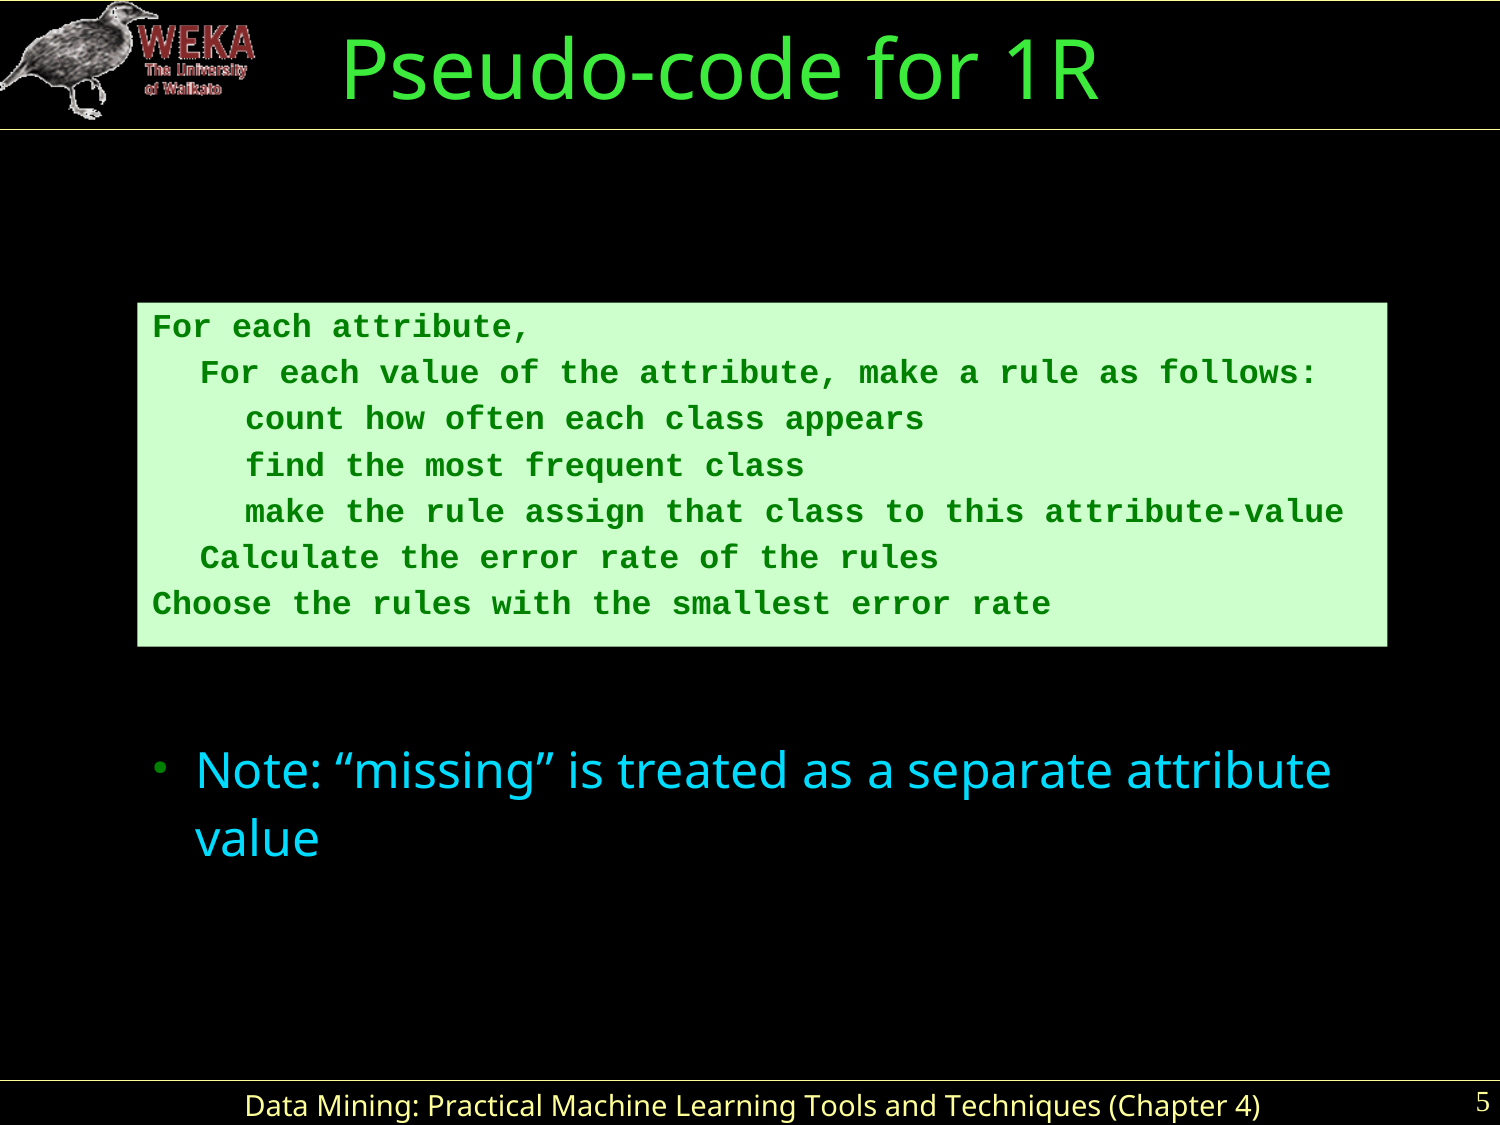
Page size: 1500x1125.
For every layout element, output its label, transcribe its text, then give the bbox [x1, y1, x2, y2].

text_box Note: “missing” is treated as a separate attribute value [137, 727, 1375, 913]
text_box For each attribute, For each value of the attribute, make a rule as follows: count how often each class appears find the most frequent class make the rule assign that class to this attribute-value Calculate the error rate of the rules Choose the rules with the smallest error rate [137, 302, 1388, 647]
picture [0, 1, 266, 129]
title Pseudo-code for 1R [324, 0, 1500, 148]
